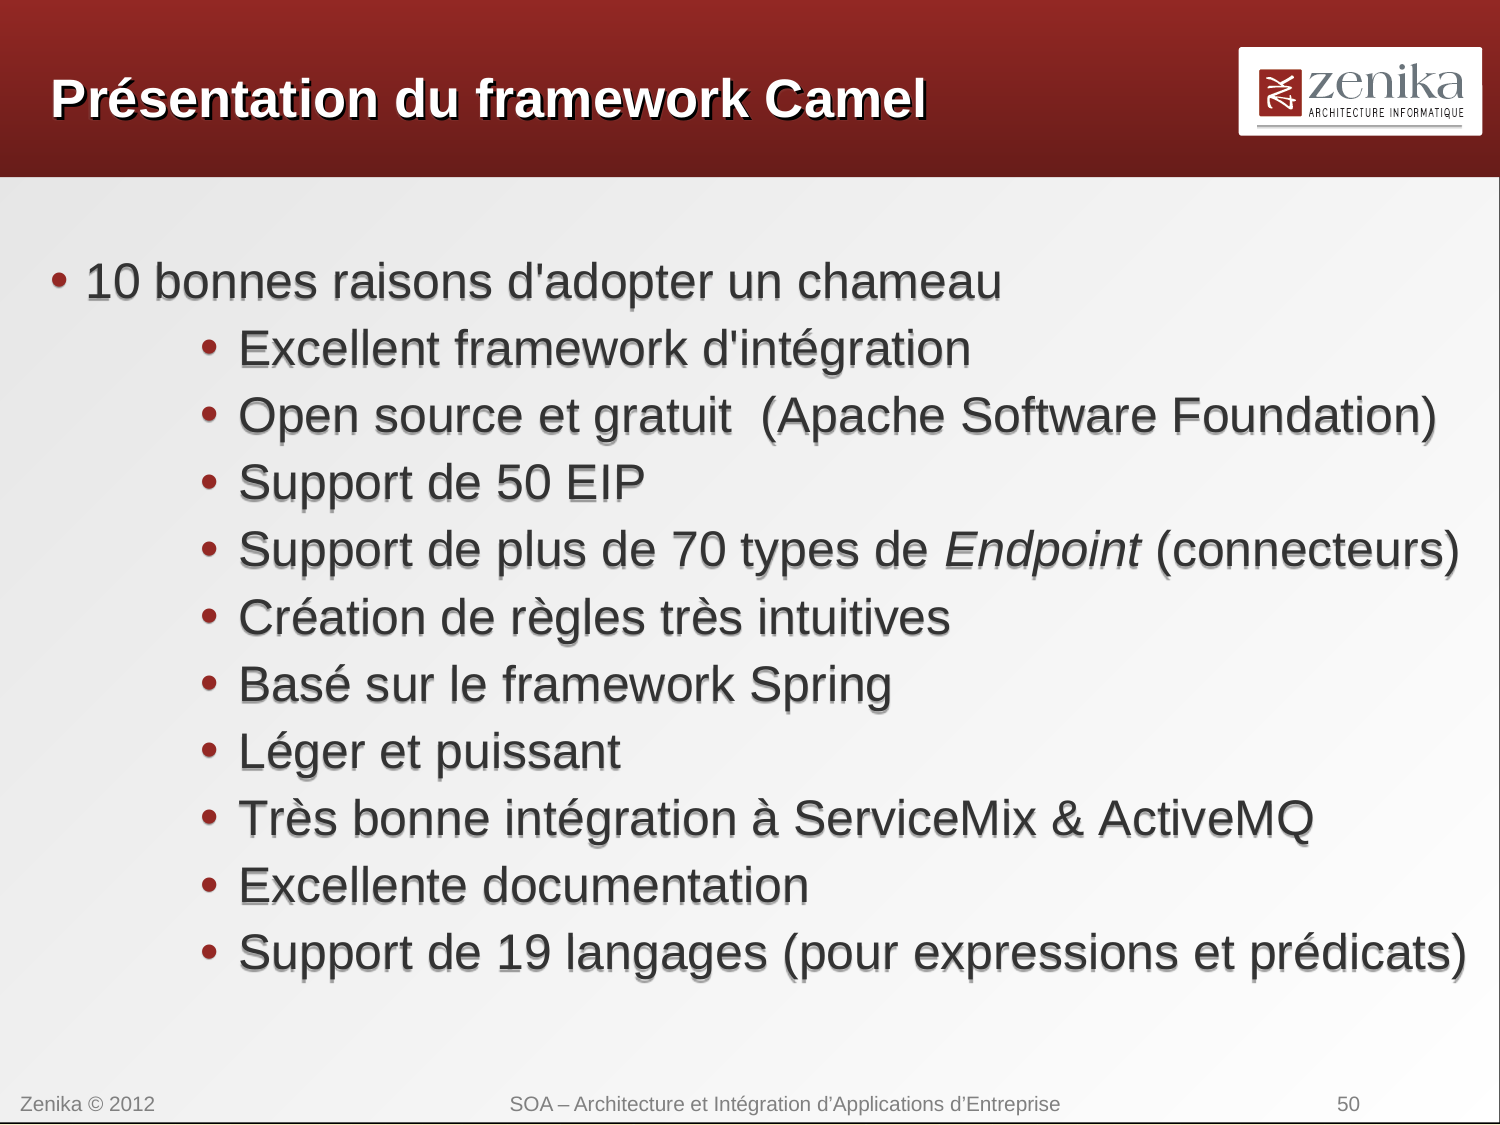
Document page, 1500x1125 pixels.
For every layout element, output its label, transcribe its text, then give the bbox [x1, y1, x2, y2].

title Présentation du framework Camel [50, 15, 1206, 180]
subtitle 10 bonnes raisons d'adopter un chameau Excellent framework d'intégration Open source et gratuit (Apache Software Foundation) Support de 50 EIP Support de plus de 70 types de Endpoint (connecteurs) Création de règles très intuitives Basé sur le framework Spring Léger et puissant Très bonne intégration à ServiceMix & ActiveMQ Excellente documentation Support de 19 langages (pour expressions et prédicats) [50, 249, 1477, 1064]
